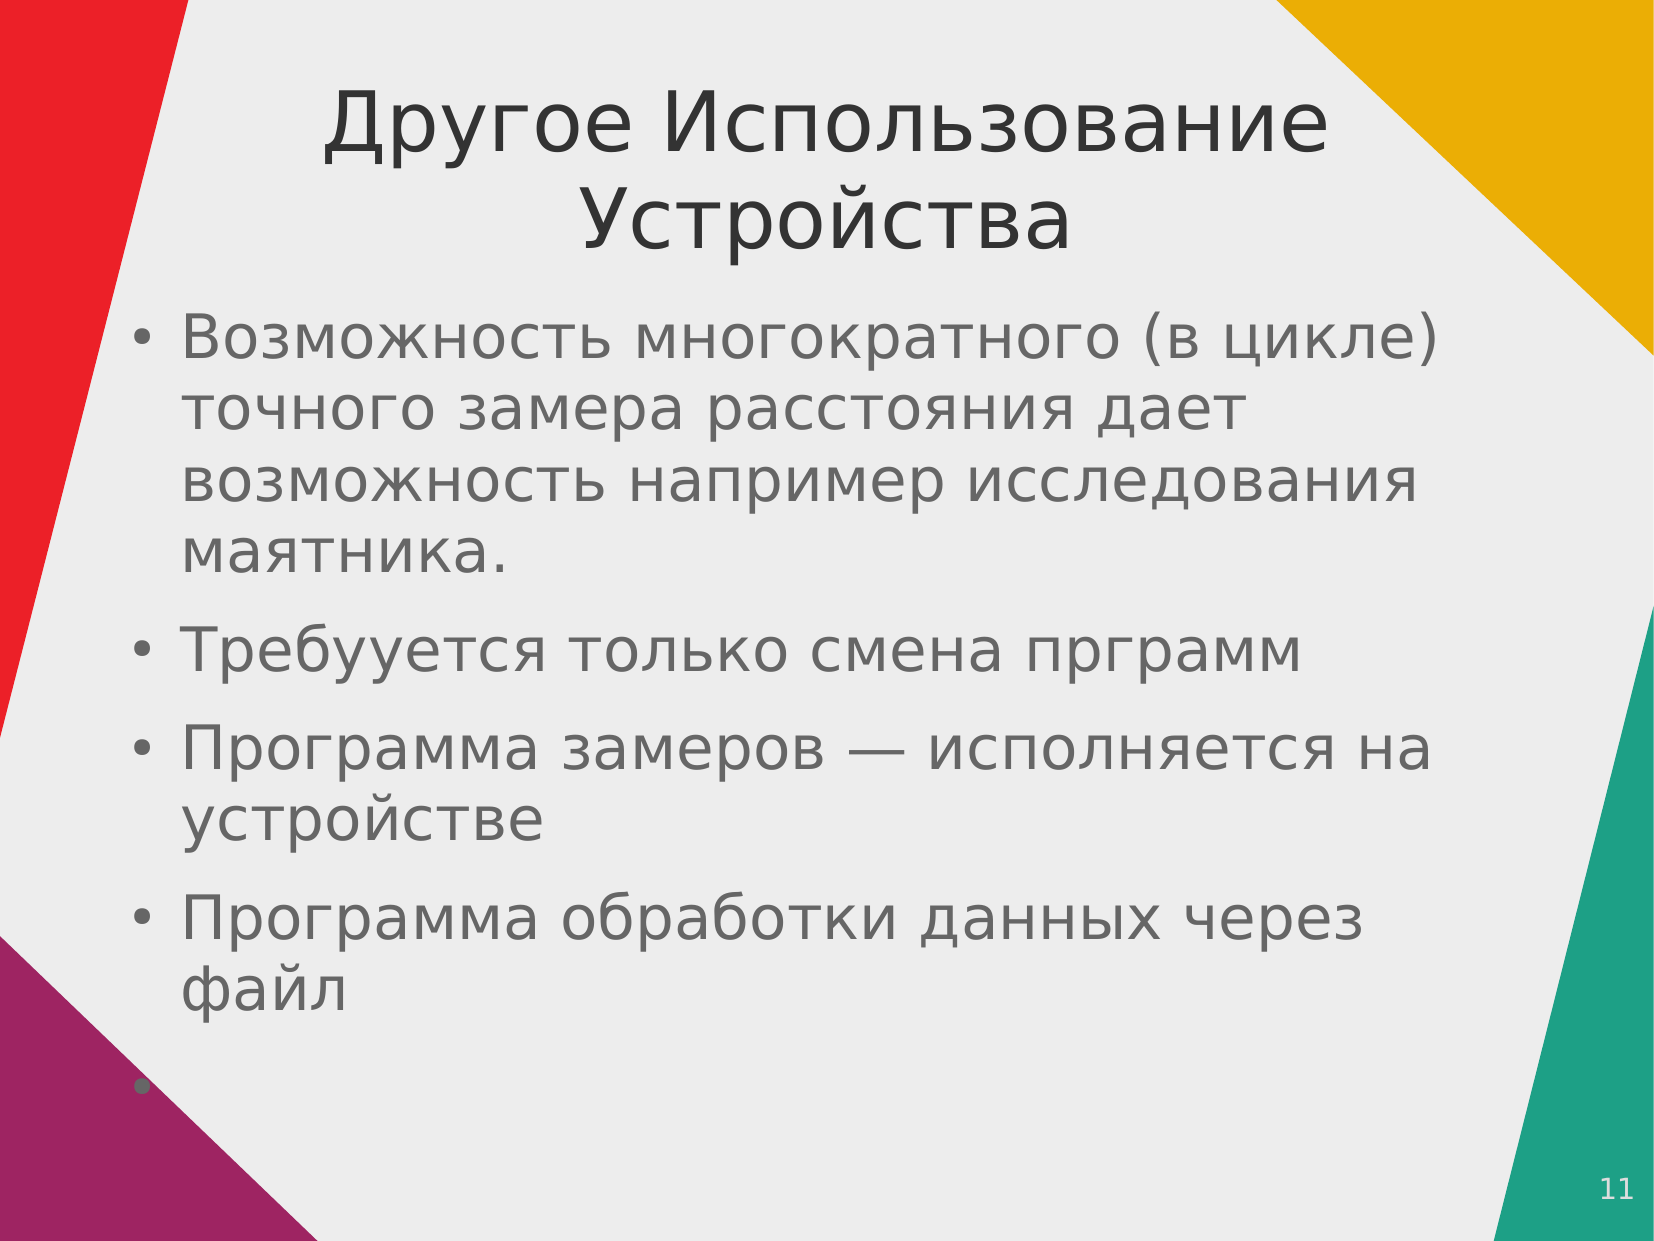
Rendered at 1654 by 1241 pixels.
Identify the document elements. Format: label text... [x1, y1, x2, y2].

list Возможность многократного (в цикле) точного замера расстояния дает возможность например исследования маятника. Требууется только смена прграмм Программа замеров — исполняется на устройстве Программа обработки данных через файл [114, 302, 1539, 1033]
title Другое Использование Устройства [114, 73, 1539, 271]
